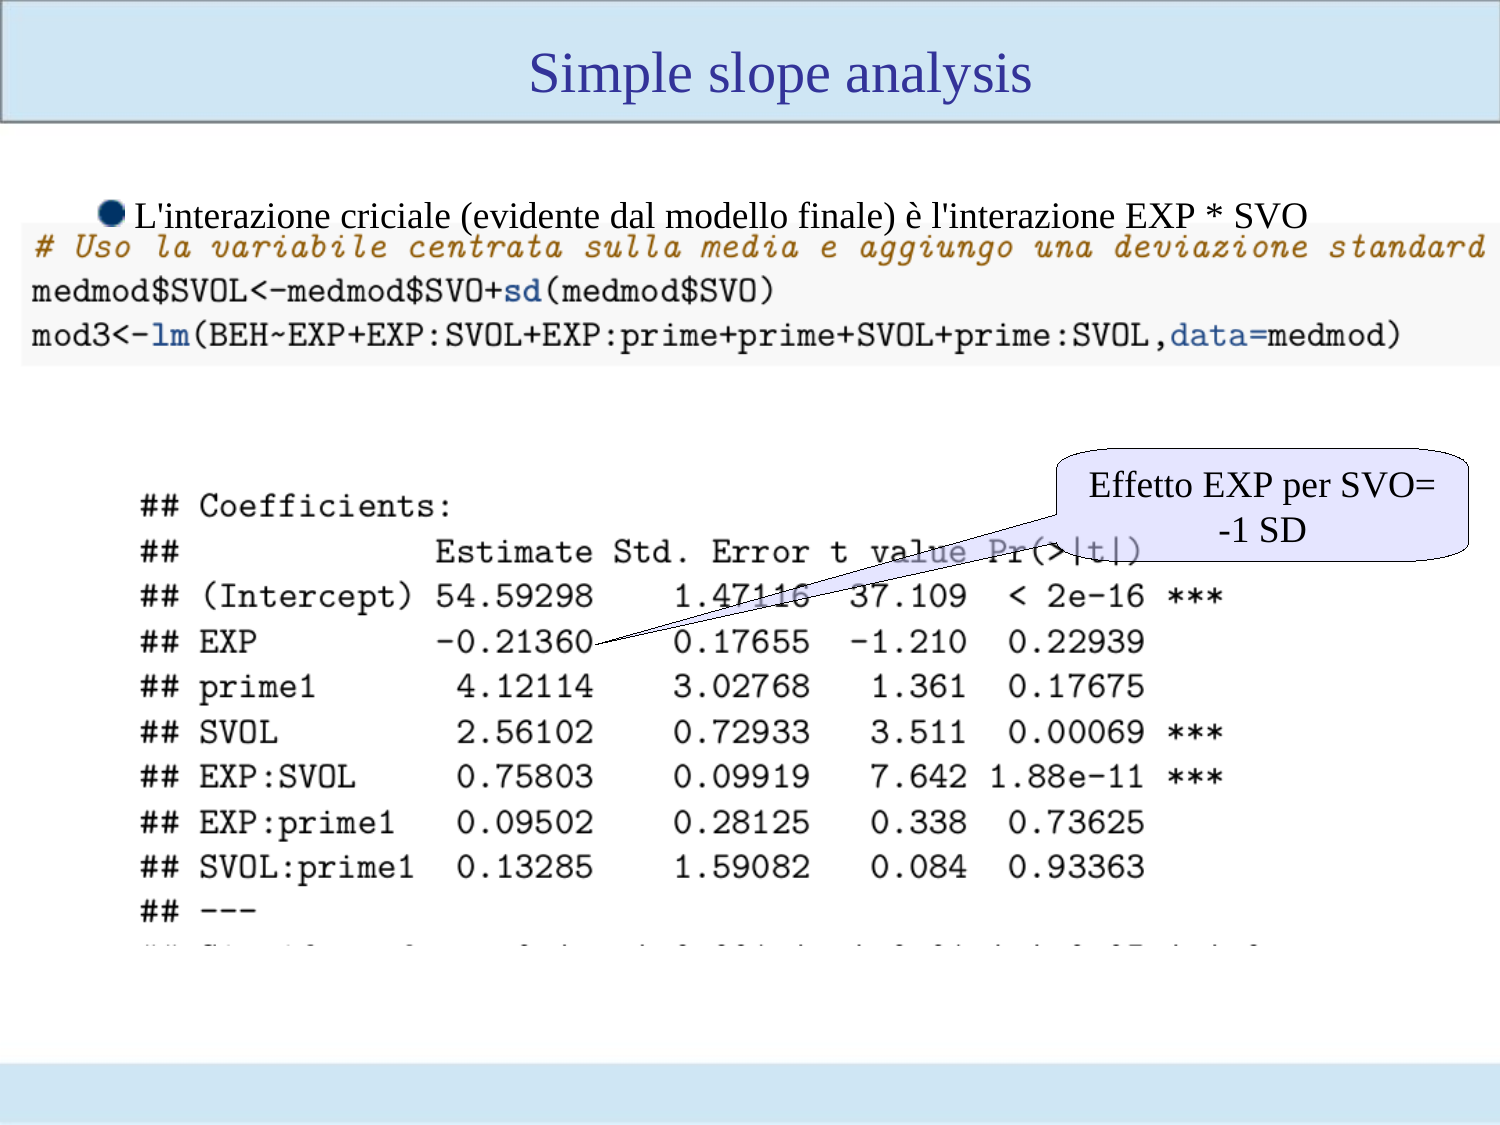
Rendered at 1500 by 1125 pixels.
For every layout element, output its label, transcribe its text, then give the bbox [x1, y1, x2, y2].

text_box L'interazione criciale (evidente dal modello finale) è l'interazione EXP * SVO [79, 148, 1500, 245]
picture [0, 0, 1500, 1125]
title Simple slope analysis [249, 21, 1313, 117]
picture [94, 196, 125, 227]
text_box Effetto EXP per SVO= -1 SD [595, 448, 1469, 645]
